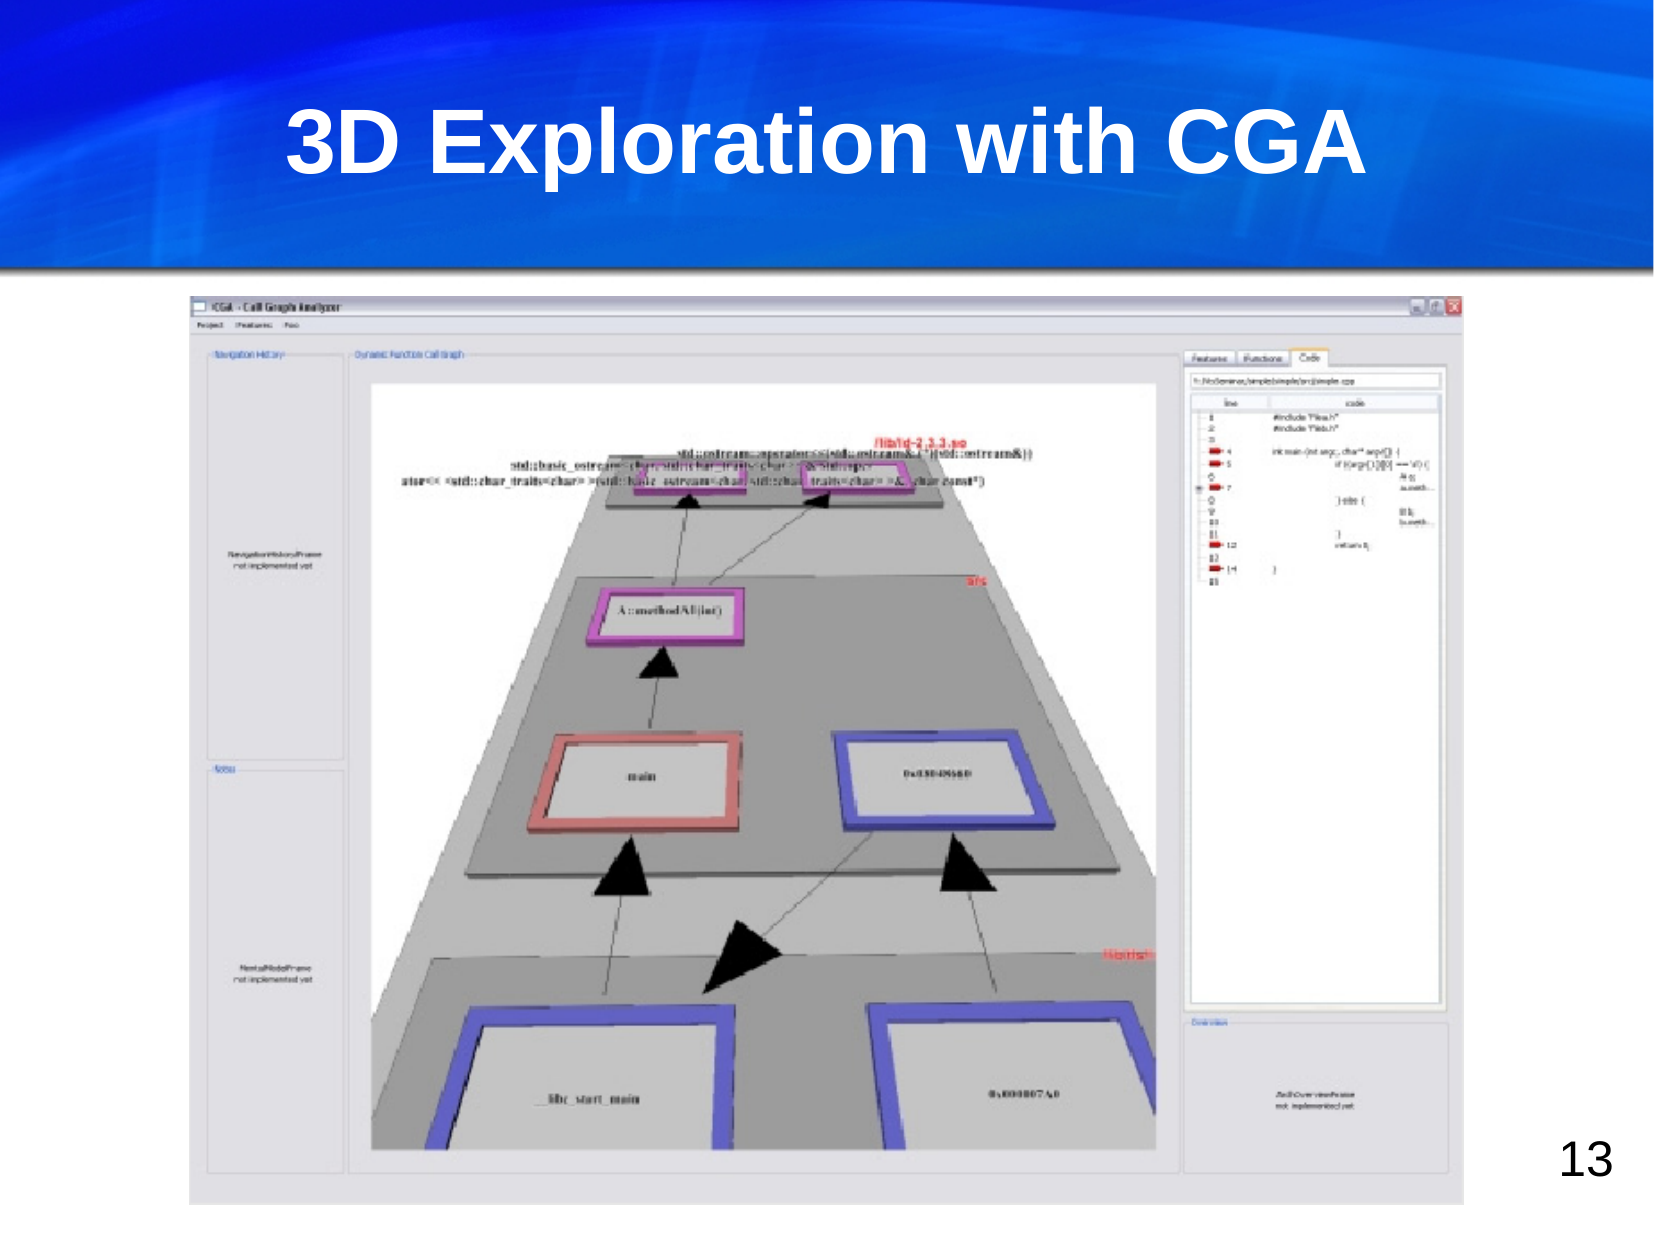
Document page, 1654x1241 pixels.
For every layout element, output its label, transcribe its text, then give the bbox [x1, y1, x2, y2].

title 3D Exploration with CGA [121, 37, 1534, 246]
picture [0, 0, 1654, 1241]
